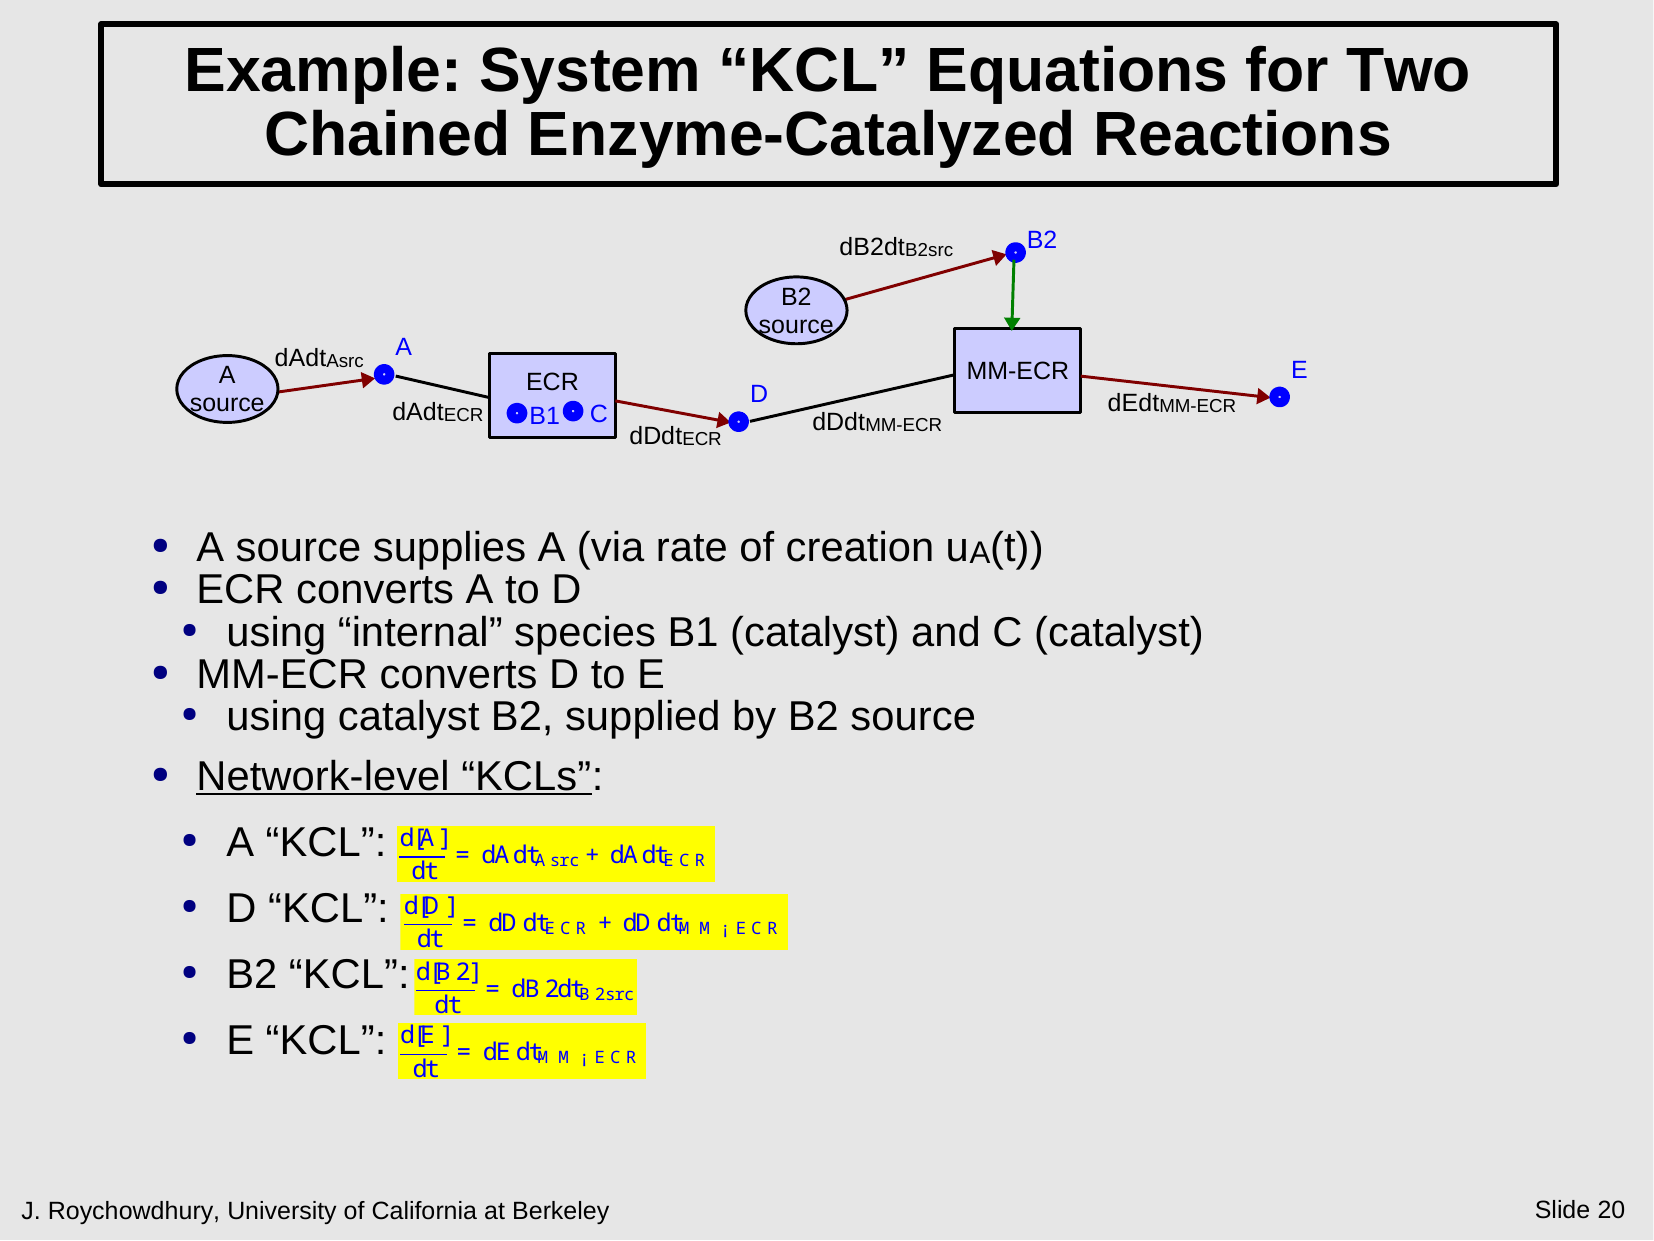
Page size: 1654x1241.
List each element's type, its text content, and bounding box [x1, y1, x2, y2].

text_box [511, 407, 523, 420]
picture [397, 825, 715, 882]
text_box [378, 368, 391, 381]
picture [414, 959, 638, 1016]
text_box ECR [489, 353, 616, 438]
text_box [1009, 246, 1022, 259]
text_box A [395, 332, 413, 361]
title Example: System “KCL” Equations for Two Chained Enzyme-Catalyzed Reactions [101, 24, 1557, 185]
text_box dAdtECR [392, 397, 484, 431]
picture [398, 1022, 646, 1079]
text_box D [750, 380, 769, 409]
list A source supplies A (via rate of creation uA(t)) ECR converts A to D using “internal” species B1 (catalyst) and C (catalyst) MM-ECR converts D to E using catalyst B2, supplied by B2 source Network-level “KCLs”: A “KCL”: D “KCL”: B2 “KCL”: E “KCL”: [121, 527, 1569, 1076]
text_box [1273, 391, 1286, 403]
text_box dB2dtB2src [839, 232, 953, 266]
text_box B1 [529, 401, 560, 437]
text_box dEdtMM-ECR [1107, 389, 1237, 423]
text_box E [1291, 355, 1308, 384]
text_box B2 [1026, 226, 1058, 255]
text_box C [589, 399, 608, 428]
text_box [732, 415, 745, 428]
text_box dDdtMM-ECR [812, 407, 942, 441]
text_box [567, 405, 580, 417]
text_box MM-ECR [954, 328, 1081, 413]
picture [400, 893, 789, 950]
text_box dDdtECR [629, 421, 722, 455]
text_box B2 source [745, 276, 848, 344]
text_box dAdtAsrc [274, 343, 364, 377]
text_box A source [176, 355, 279, 423]
